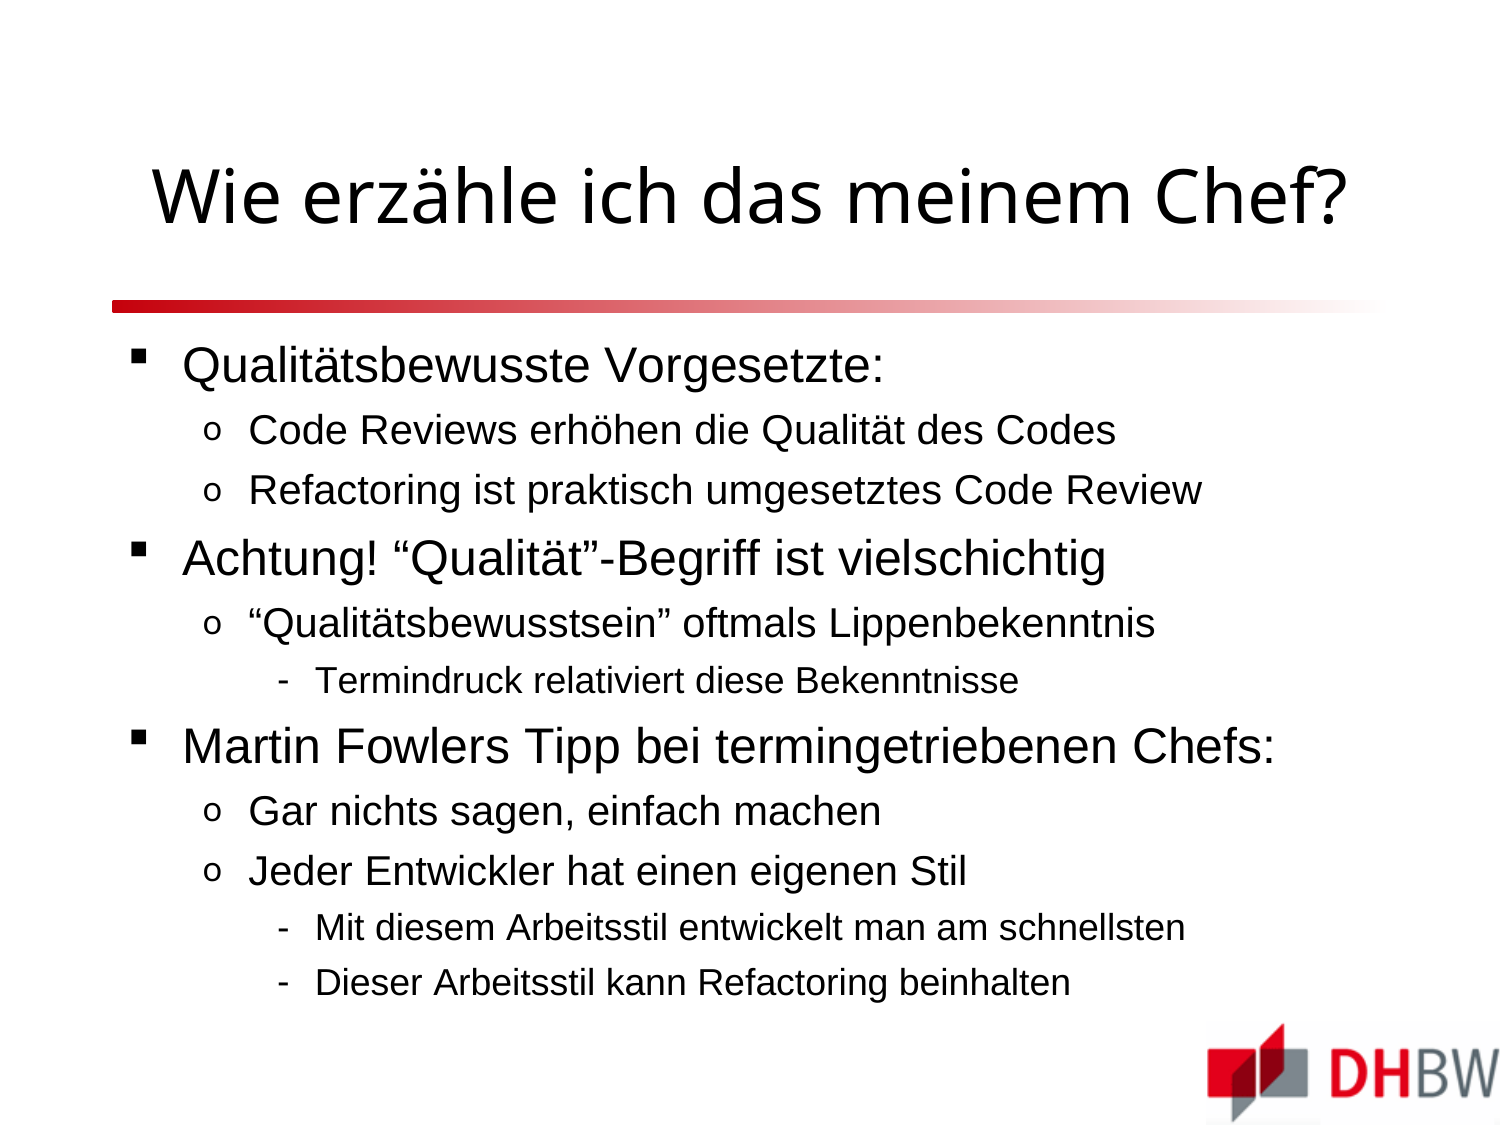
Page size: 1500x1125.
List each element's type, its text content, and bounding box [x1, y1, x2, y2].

title Wie erzähle ich das meinem Chef? [112, 96, 1388, 292]
picture [1206, 1021, 1500, 1125]
list Qualitätsbewusste Vorgesetzte: Code Reviews erhöhen die Qualität des Codes Refactoring ist praktisch umgesetztes Code Review Achtung! “Qualität”-Begriff ist vielschichtig “Qualitätsbewusstsein” oftmals Lippenbekenntnis Termindruck relativiert diese Bekenntnisse Martin Fowlers Tipp bei termingetriebenen Chefs: Gar nichts sagen, einfach machen Jeder Entwickler hat einen eigenen Stil Mit diesem Arbeitsstil entwickelt man am schnellsten Dieser Arbeitsstil kann Refactoring beinhalten [112, 324, 1388, 1071]
